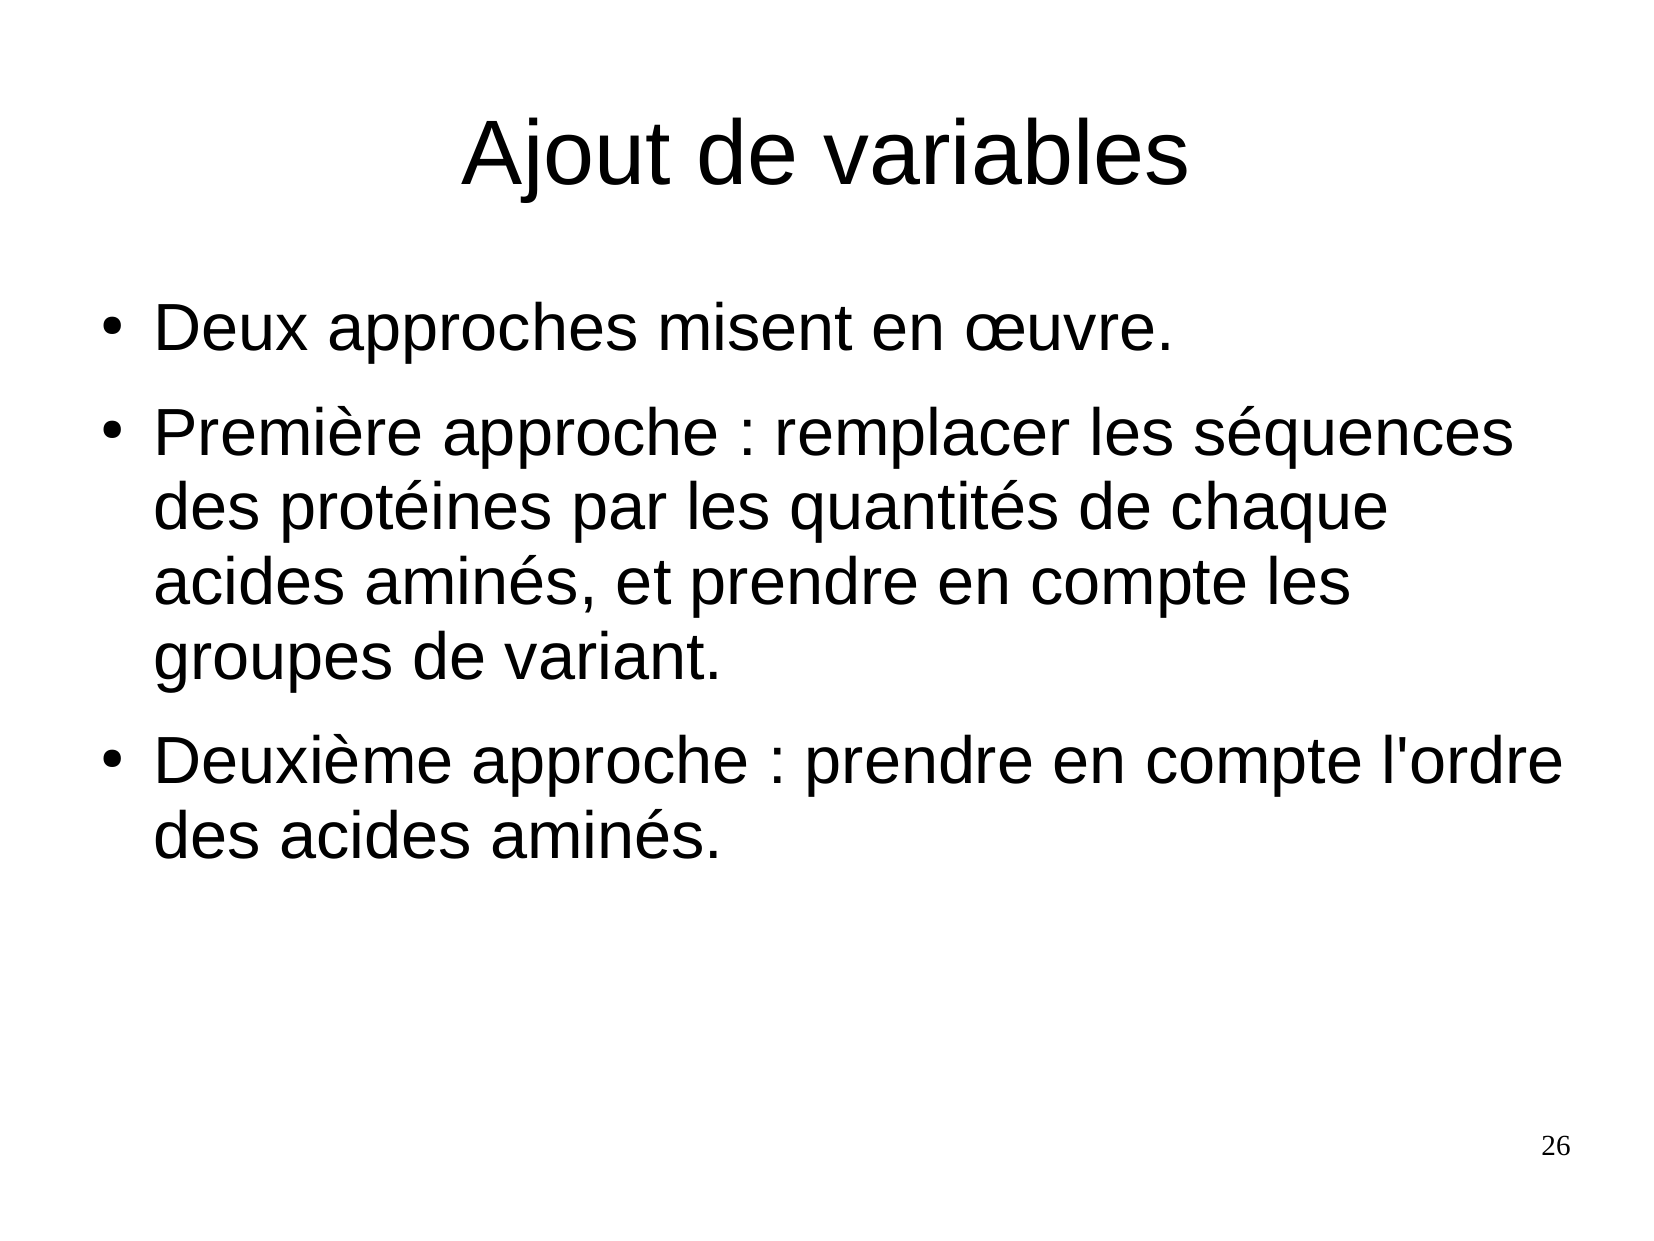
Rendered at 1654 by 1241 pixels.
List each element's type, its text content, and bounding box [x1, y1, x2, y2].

list Deux approches misent en œuvre. Première approche : remplacer les séquences des protéines par les quantités de chaque acides aminés, et prendre en compte les groupes de variant. Deuxième approche : prendre en compte l'ordre des acides aminés. [82, 290, 1571, 1109]
title Ajout de variables [82, 49, 1571, 257]
